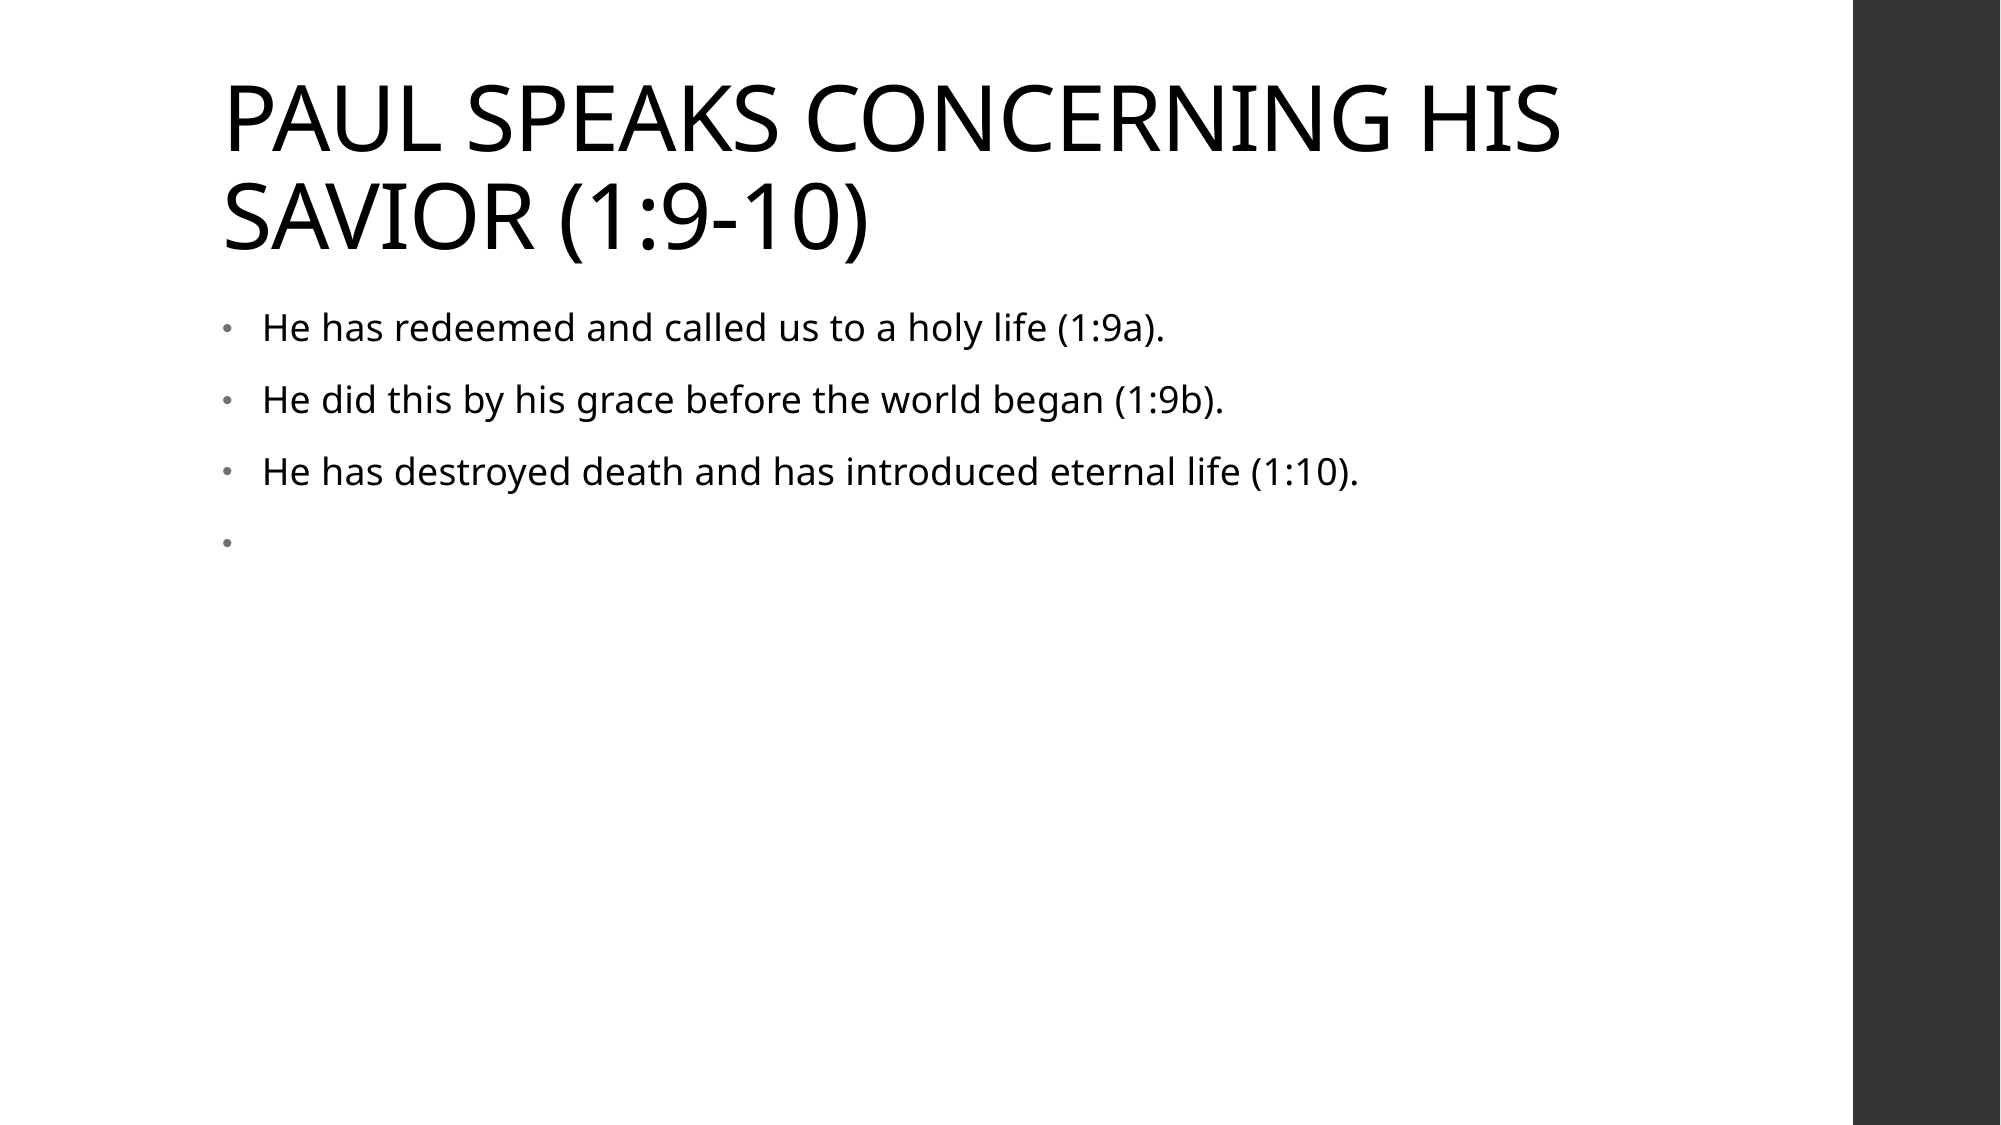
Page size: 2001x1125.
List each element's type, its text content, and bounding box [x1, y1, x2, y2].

list He has redeemed and called us to a holy life (1:9a). He did this by his grace before the world began (1:9b). He has destroyed death and has introduced eternal life (1:10). [206, 299, 1617, 1014]
title PAUL SPEAKS CONCERNING HIS SAVIOR (1:9-10) [206, 60, 1797, 278]
